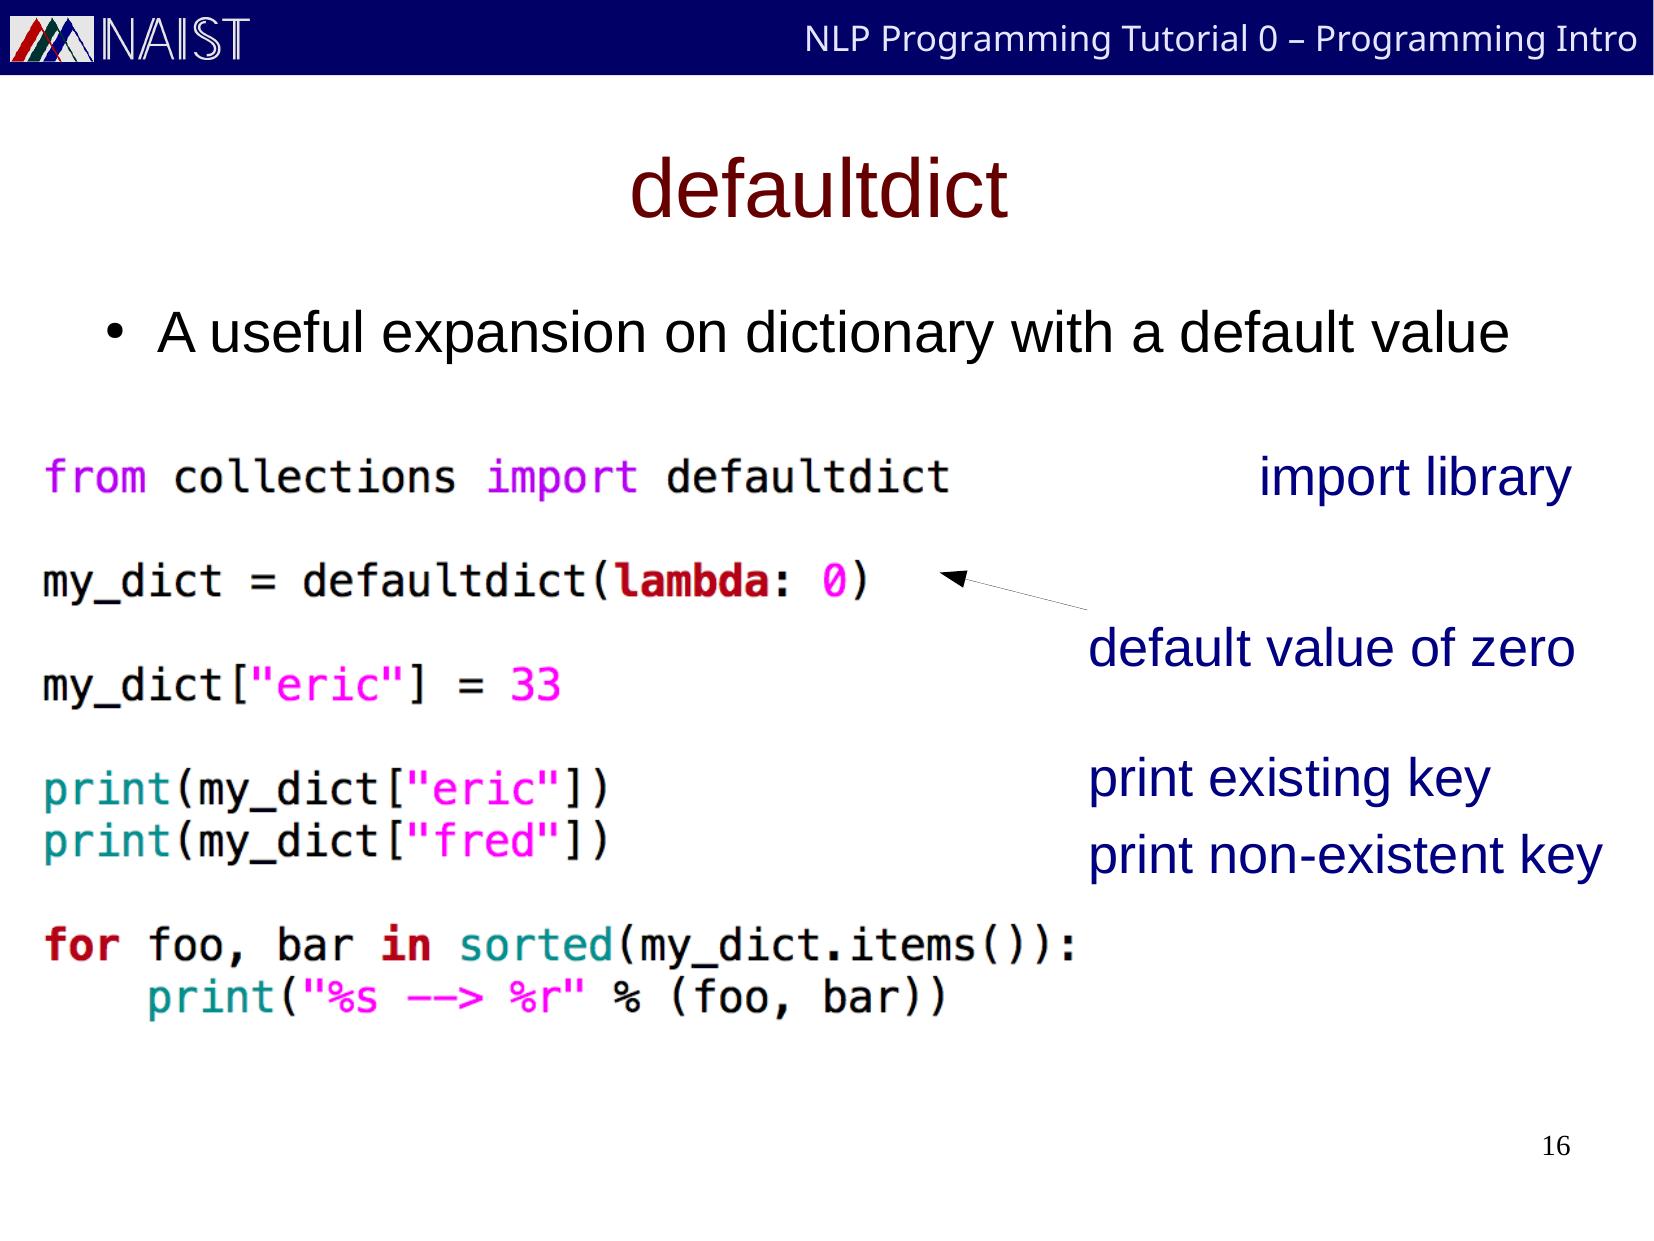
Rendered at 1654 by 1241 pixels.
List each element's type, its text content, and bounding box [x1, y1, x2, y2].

picture [37, 447, 86, 1032]
text_box import library [1244, 438, 1589, 515]
text_box print existing key [1073, 739, 1508, 816]
picture [10, 16, 94, 62]
title defaultdict [75, 92, 1564, 285]
text_box print non-existent key [1073, 816, 1620, 953]
list A useful expansion on dictionary with a default value [86, 300, 1576, 1119]
text_box default value of zero [1073, 610, 1593, 686]
picture [102, 17, 251, 60]
